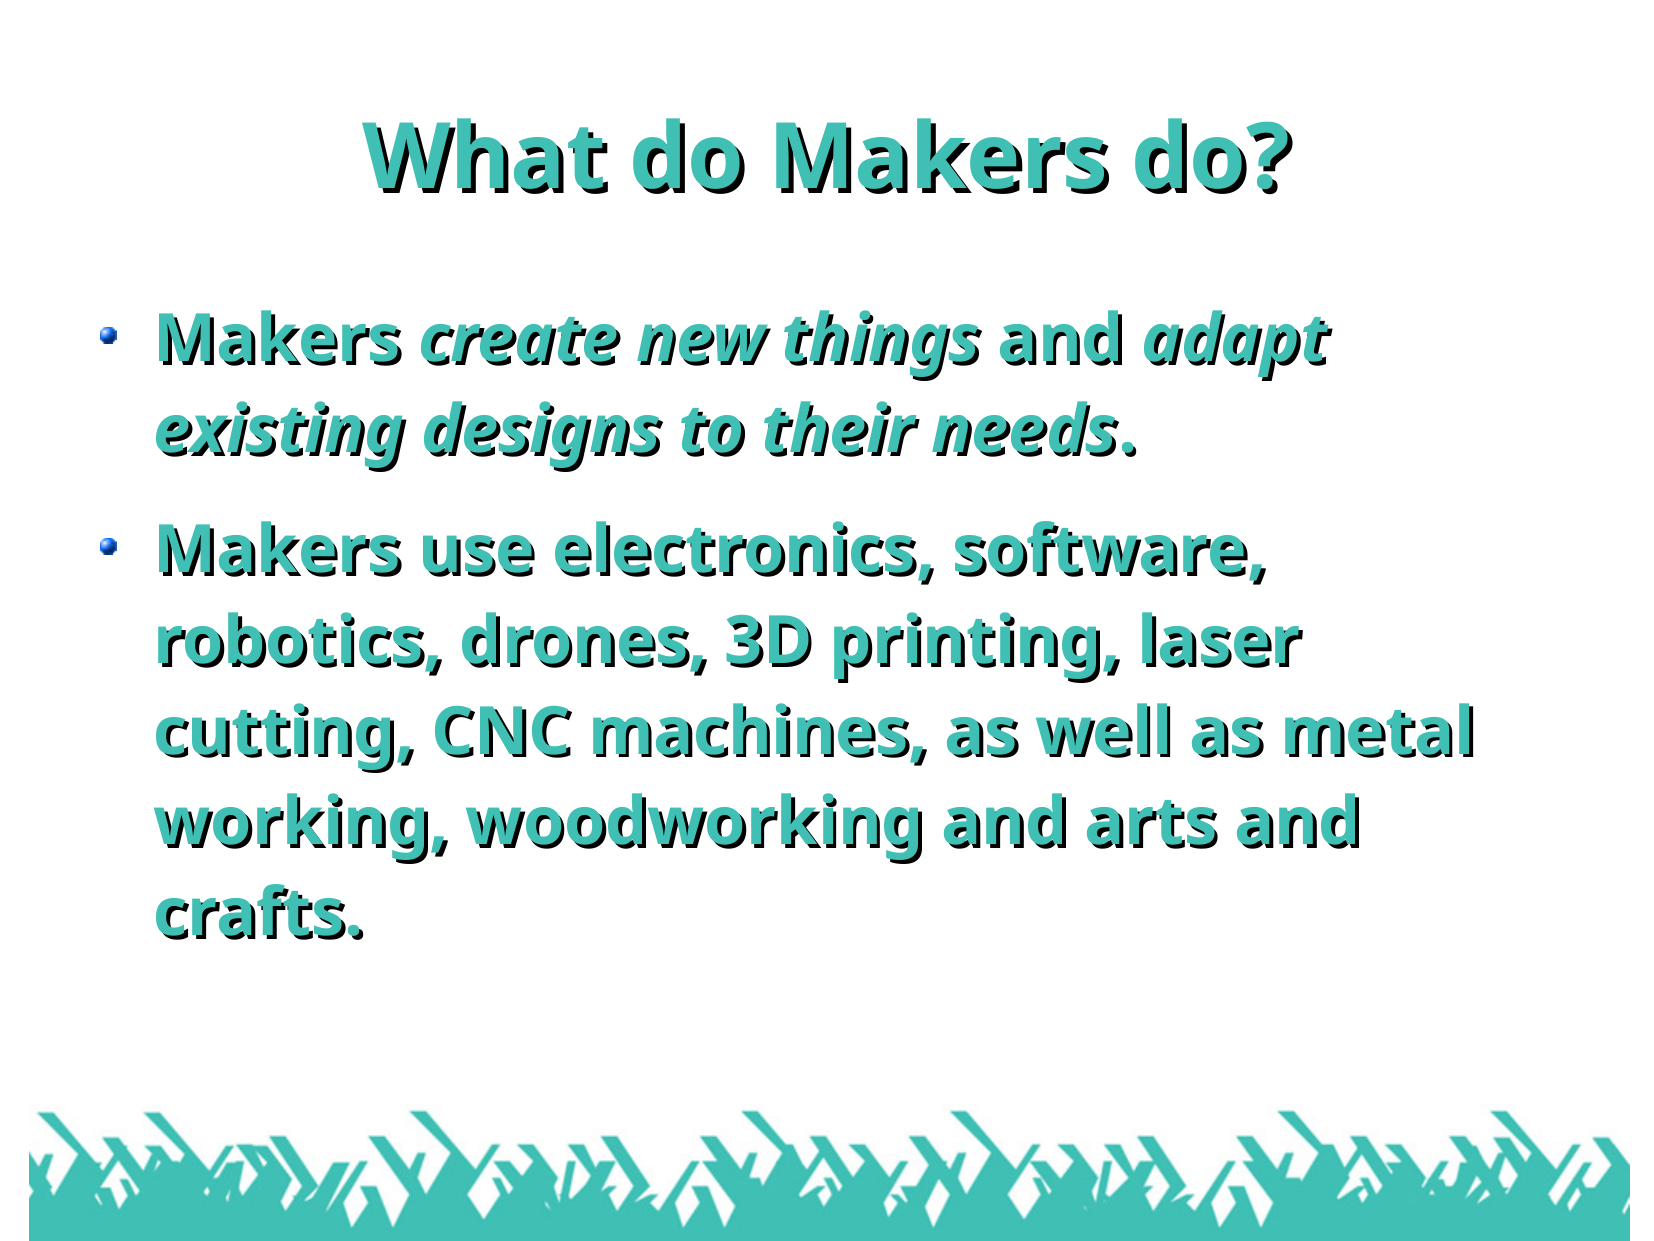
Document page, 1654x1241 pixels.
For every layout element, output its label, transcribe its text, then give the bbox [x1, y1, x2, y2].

picture [29, 1104, 1630, 1241]
list Makers create new things and adapt existing designs to their needs. Makers use electronics, software, robotics, drones, 3D printing, laser cutting, CNC machines, as well as metal working, woodworking and arts and crafts. [82, 290, 1571, 1010]
title What do Makers do? [82, 49, 1571, 257]
